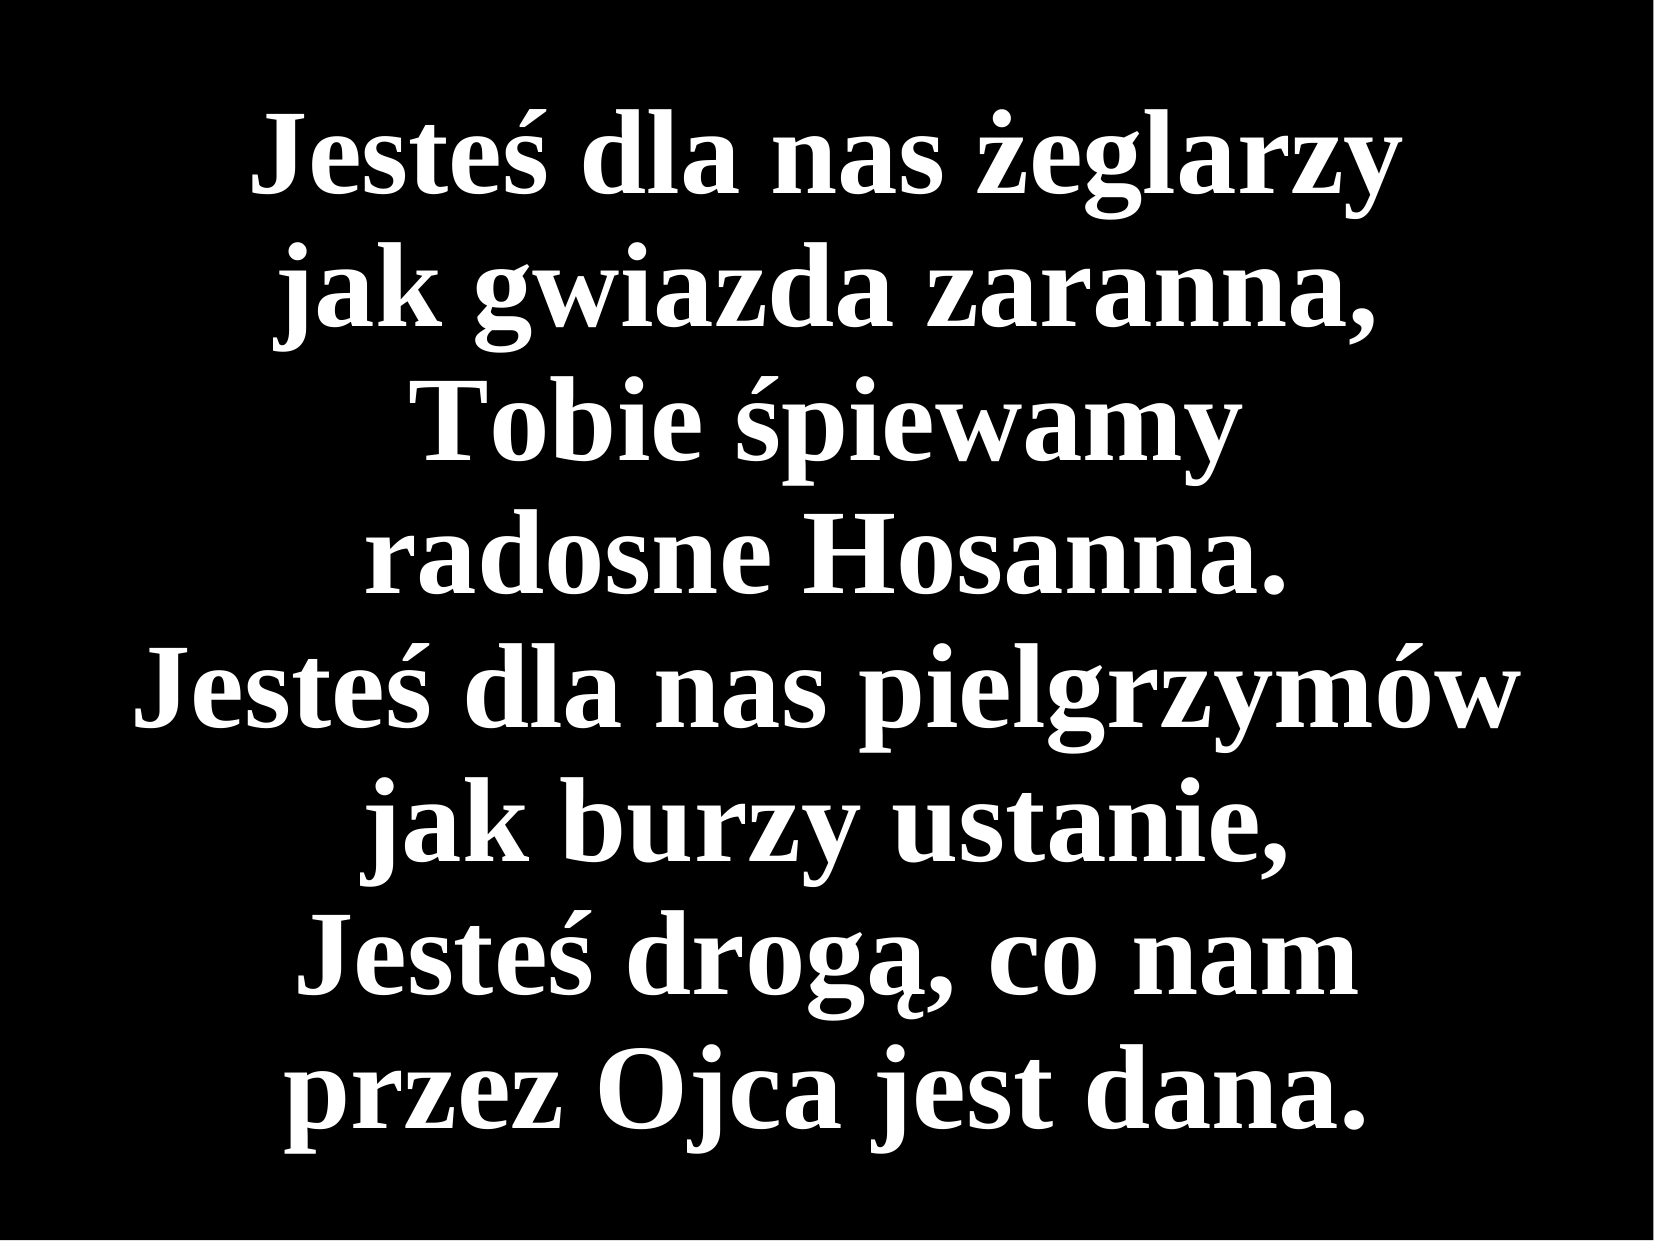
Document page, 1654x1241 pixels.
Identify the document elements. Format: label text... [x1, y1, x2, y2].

title Jesteś dla nas żeglarzy jak gwiazda zaranna, Tobie śpiewamy radosne Hosanna. Jesteś dla nas pielgrzymów jak burzy ustanie, Jesteś drogą, co nam przez Ojca jest dana. [0, 0, 1654, 1241]
